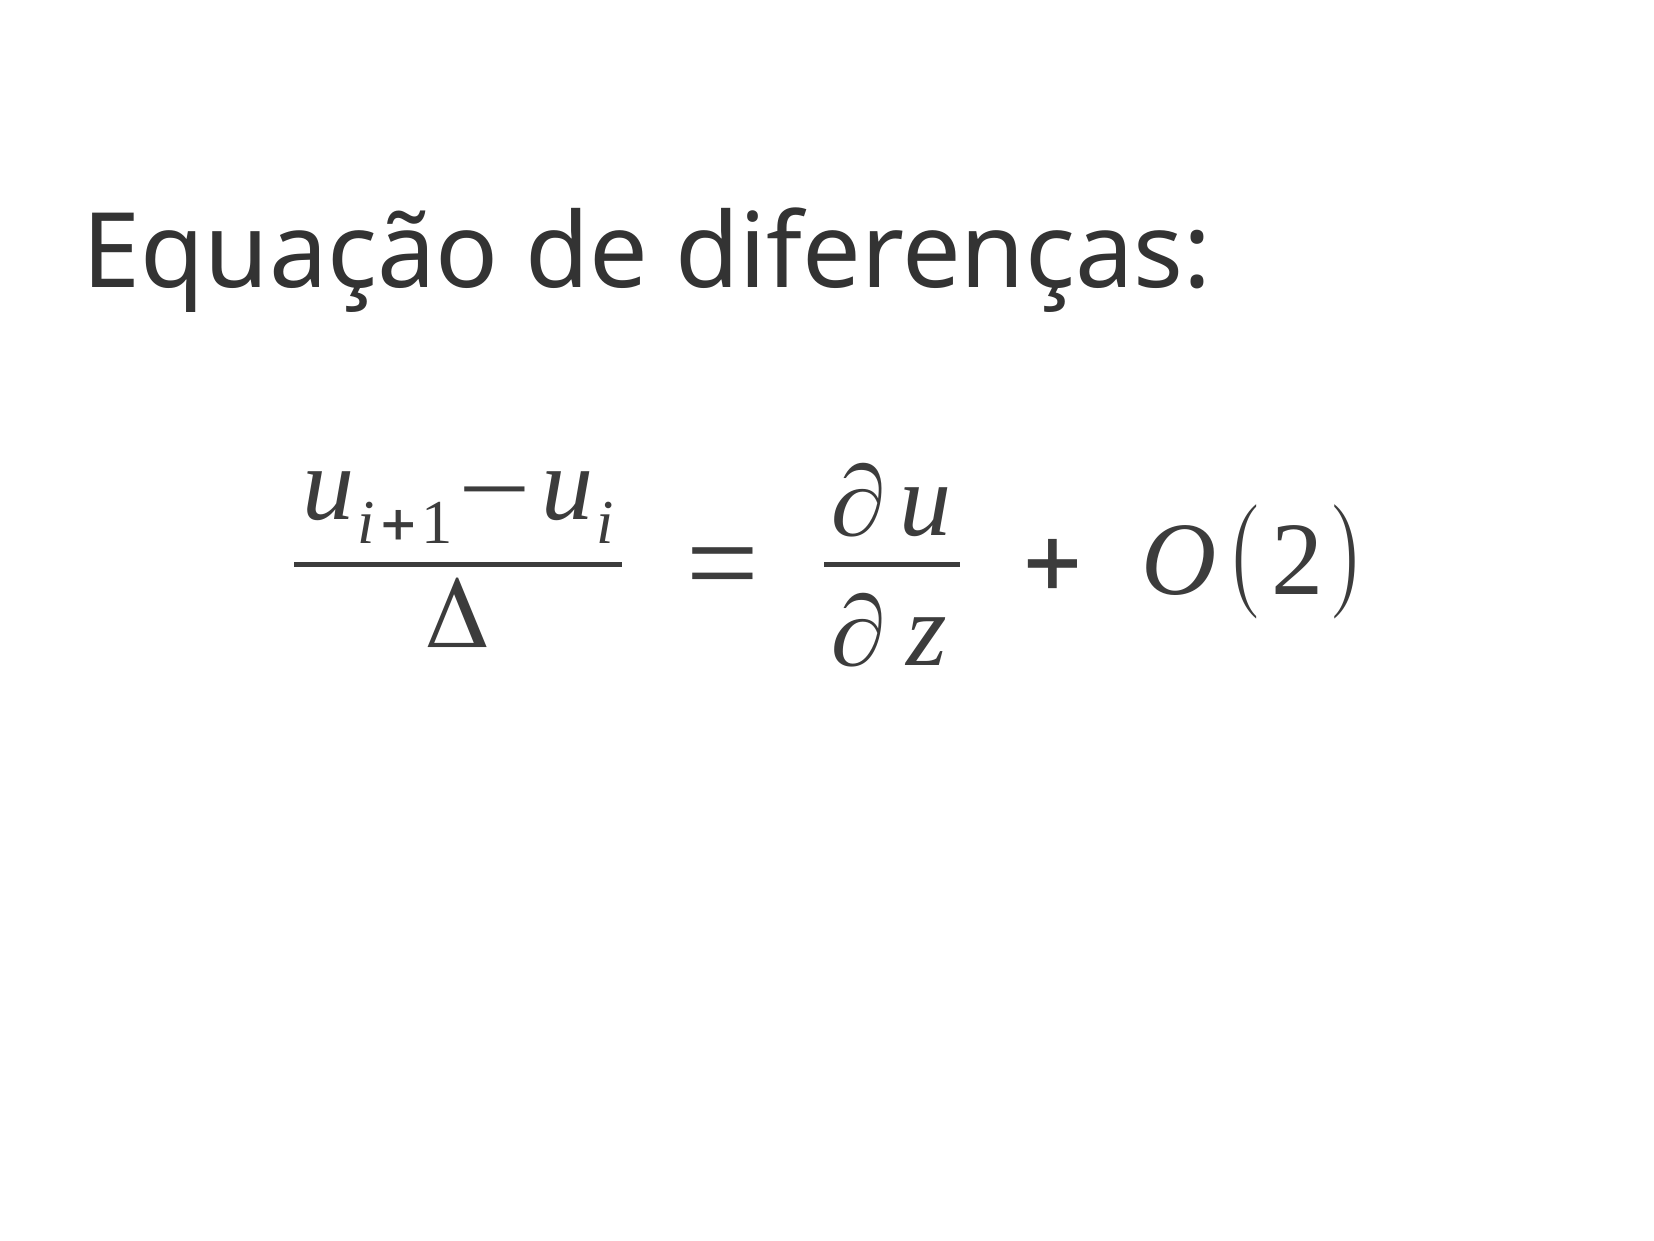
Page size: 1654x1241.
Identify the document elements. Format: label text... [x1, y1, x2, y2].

chart [283, 425, 1370, 689]
list Equação de diferenças: [82, 105, 1538, 1111]
